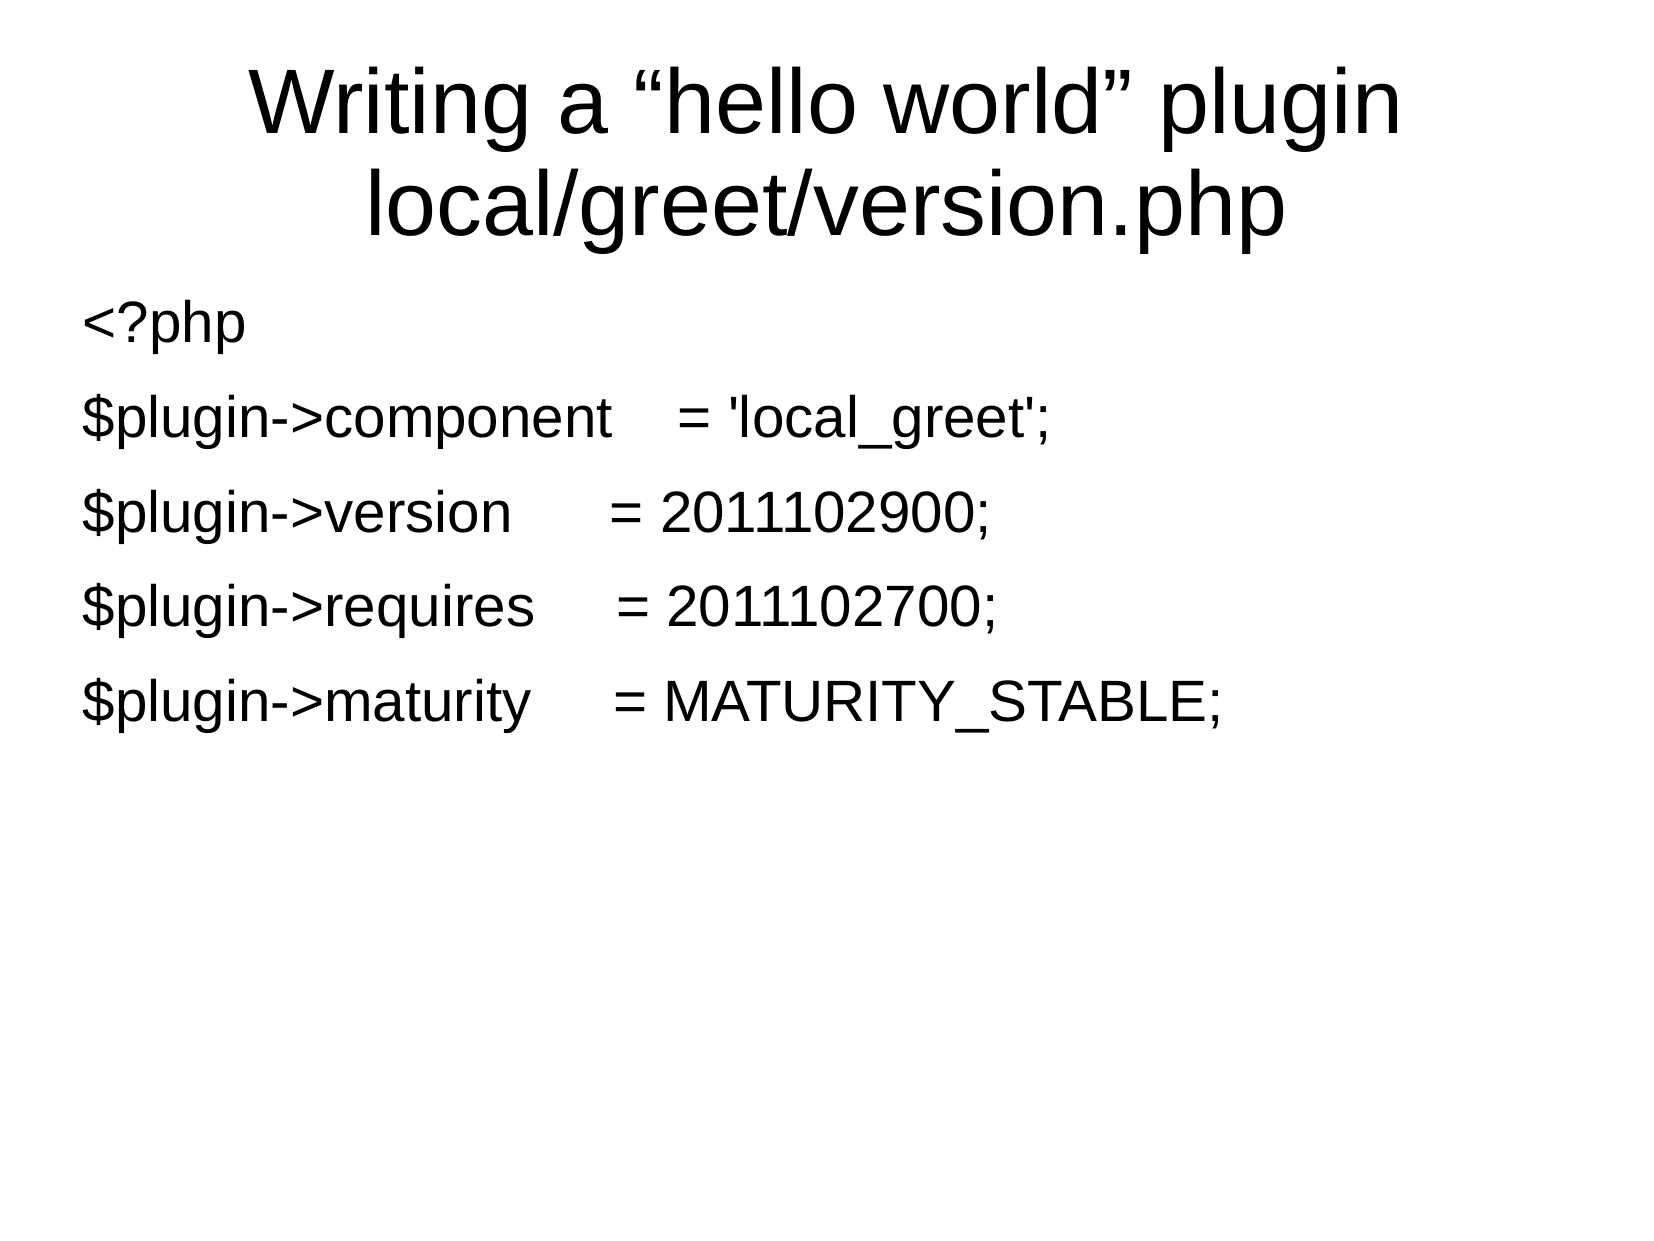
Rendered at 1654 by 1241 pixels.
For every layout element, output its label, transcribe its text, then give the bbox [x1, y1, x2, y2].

list <?php $plugin->component = 'local_greet'; $plugin->version = 2011102900; $plugin->requires = 2011102700; $plugin->maturity = MATURITY_STABLE; [82, 290, 1572, 1010]
title Writing a “hello world” plugin local/greet/version.php [82, 49, 1571, 257]
